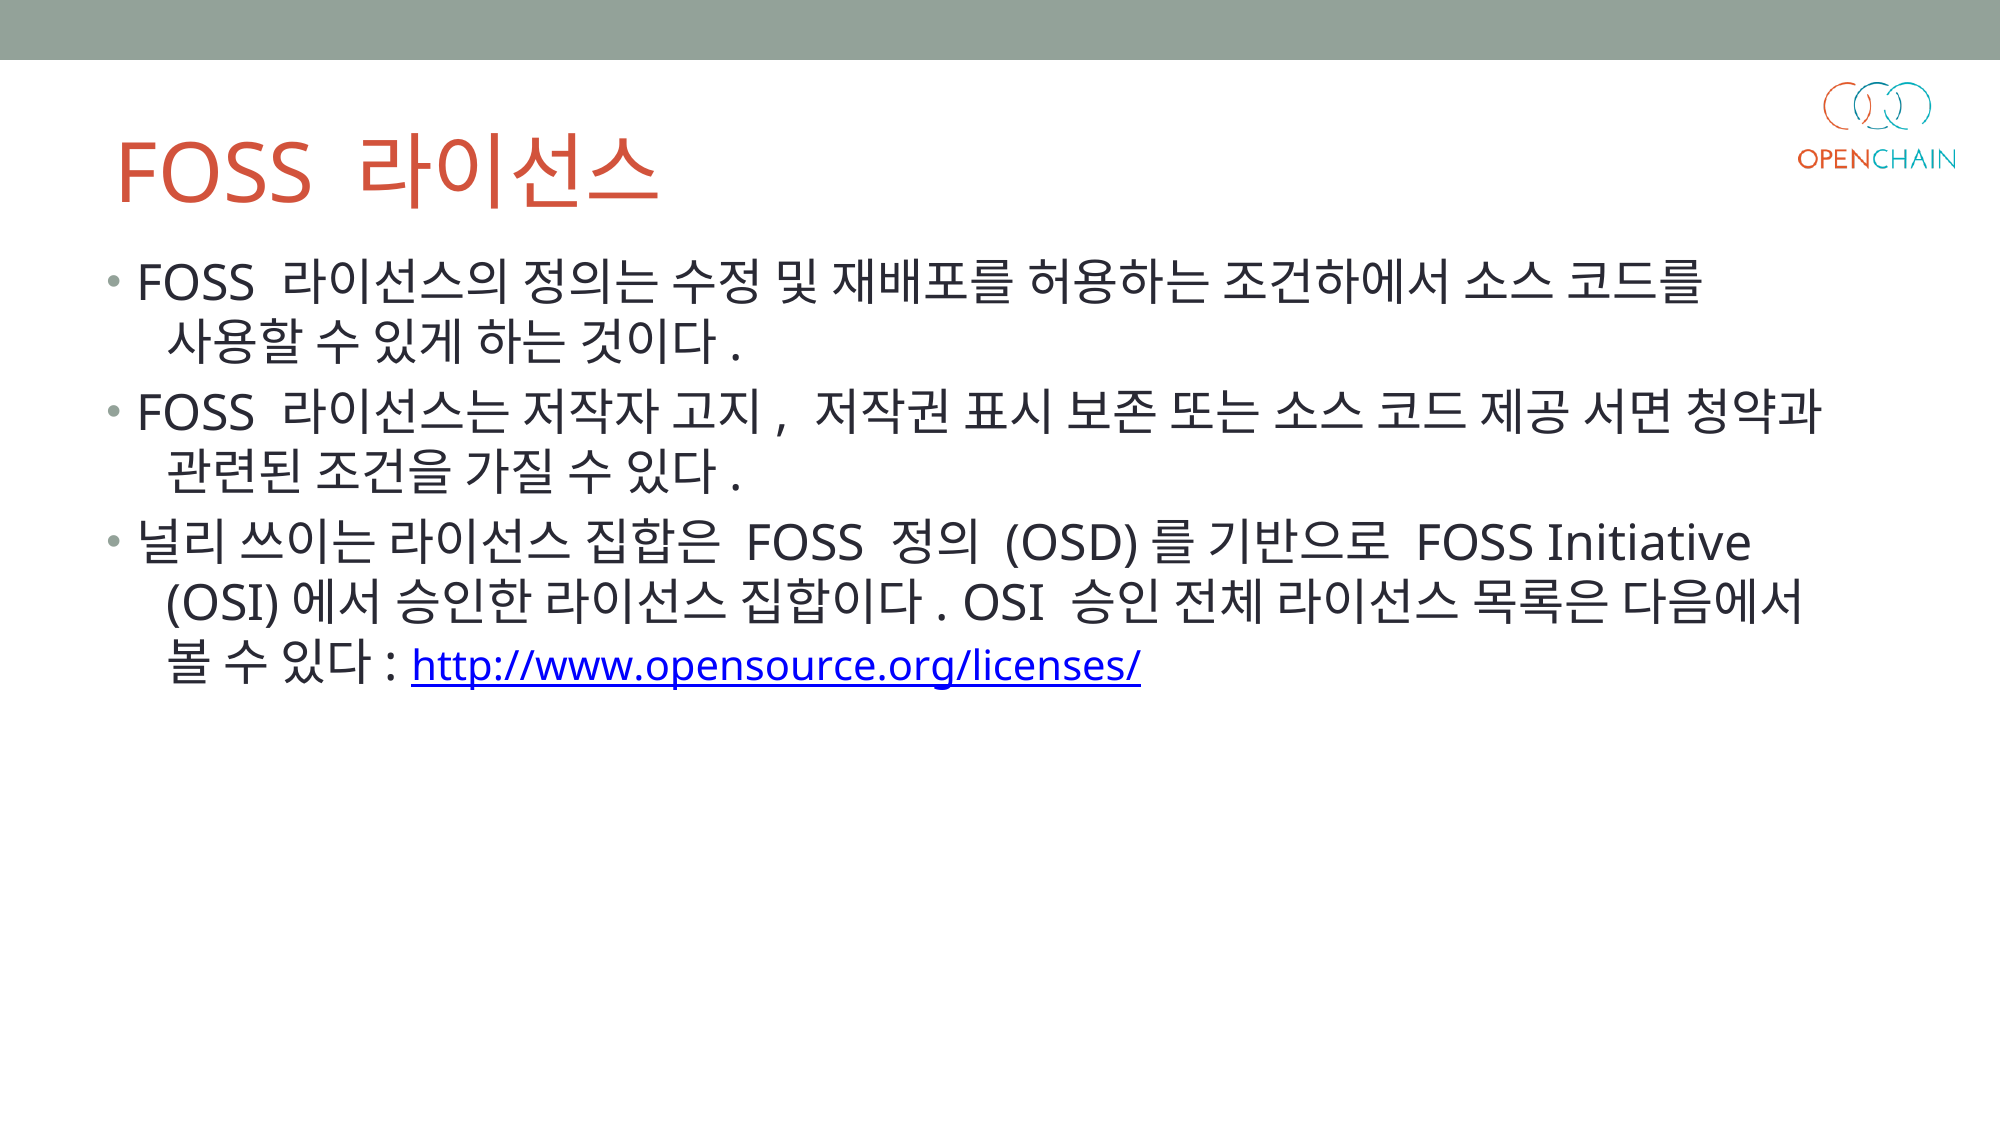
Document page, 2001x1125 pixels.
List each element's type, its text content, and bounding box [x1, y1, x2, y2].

title FOSS 라이선스 [99, 87, 1900, 251]
list FOSS 라이선스의 정의는 수정 및 재배포를 허용하는 조건하에서 소스 코드를 사용할 수 있게 하는 것이다. FOSS 라이선스는 저작자 고지, 저작권 표시 보존 또는 소스 코드 제공 서면 청약과 관련된 조건을 가질 수 있다. 널리 쓰이는 라이선스 집합은 FOSS 정의 (OSD)를 기반으로 FOSS Initiative (OSI)에서 승인한 라이선스 집합이다. OSI 승인 전체 라이선스 목록은 다음에서 볼 수 있다: http://www.opensource.org/licenses/ [91, 243, 1863, 1093]
